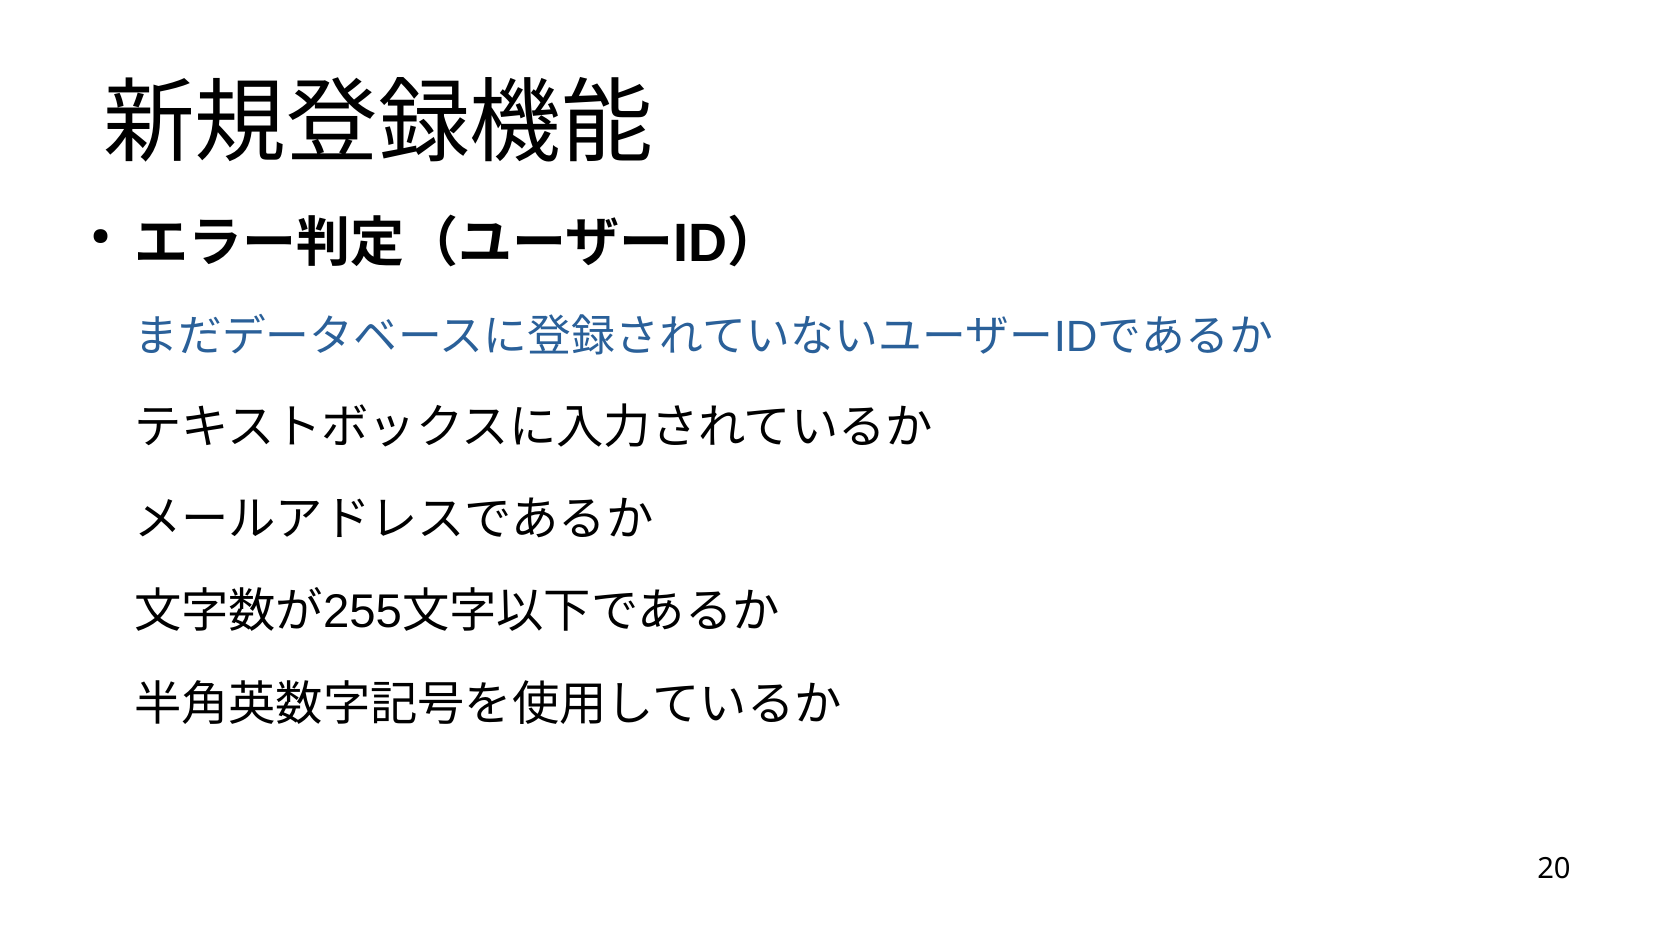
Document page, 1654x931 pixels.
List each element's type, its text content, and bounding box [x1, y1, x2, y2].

list エラー判定（ユーザーID） まだデータベースに登録されていないユーザーIDであるか テキストボックスに入力されているか メールアドレスであるか 文字数が255文字以下であるか 半角英数字記号を使用しているか [76, 198, 1565, 739]
title 新規登録機能 [82, 37, 1571, 193]
